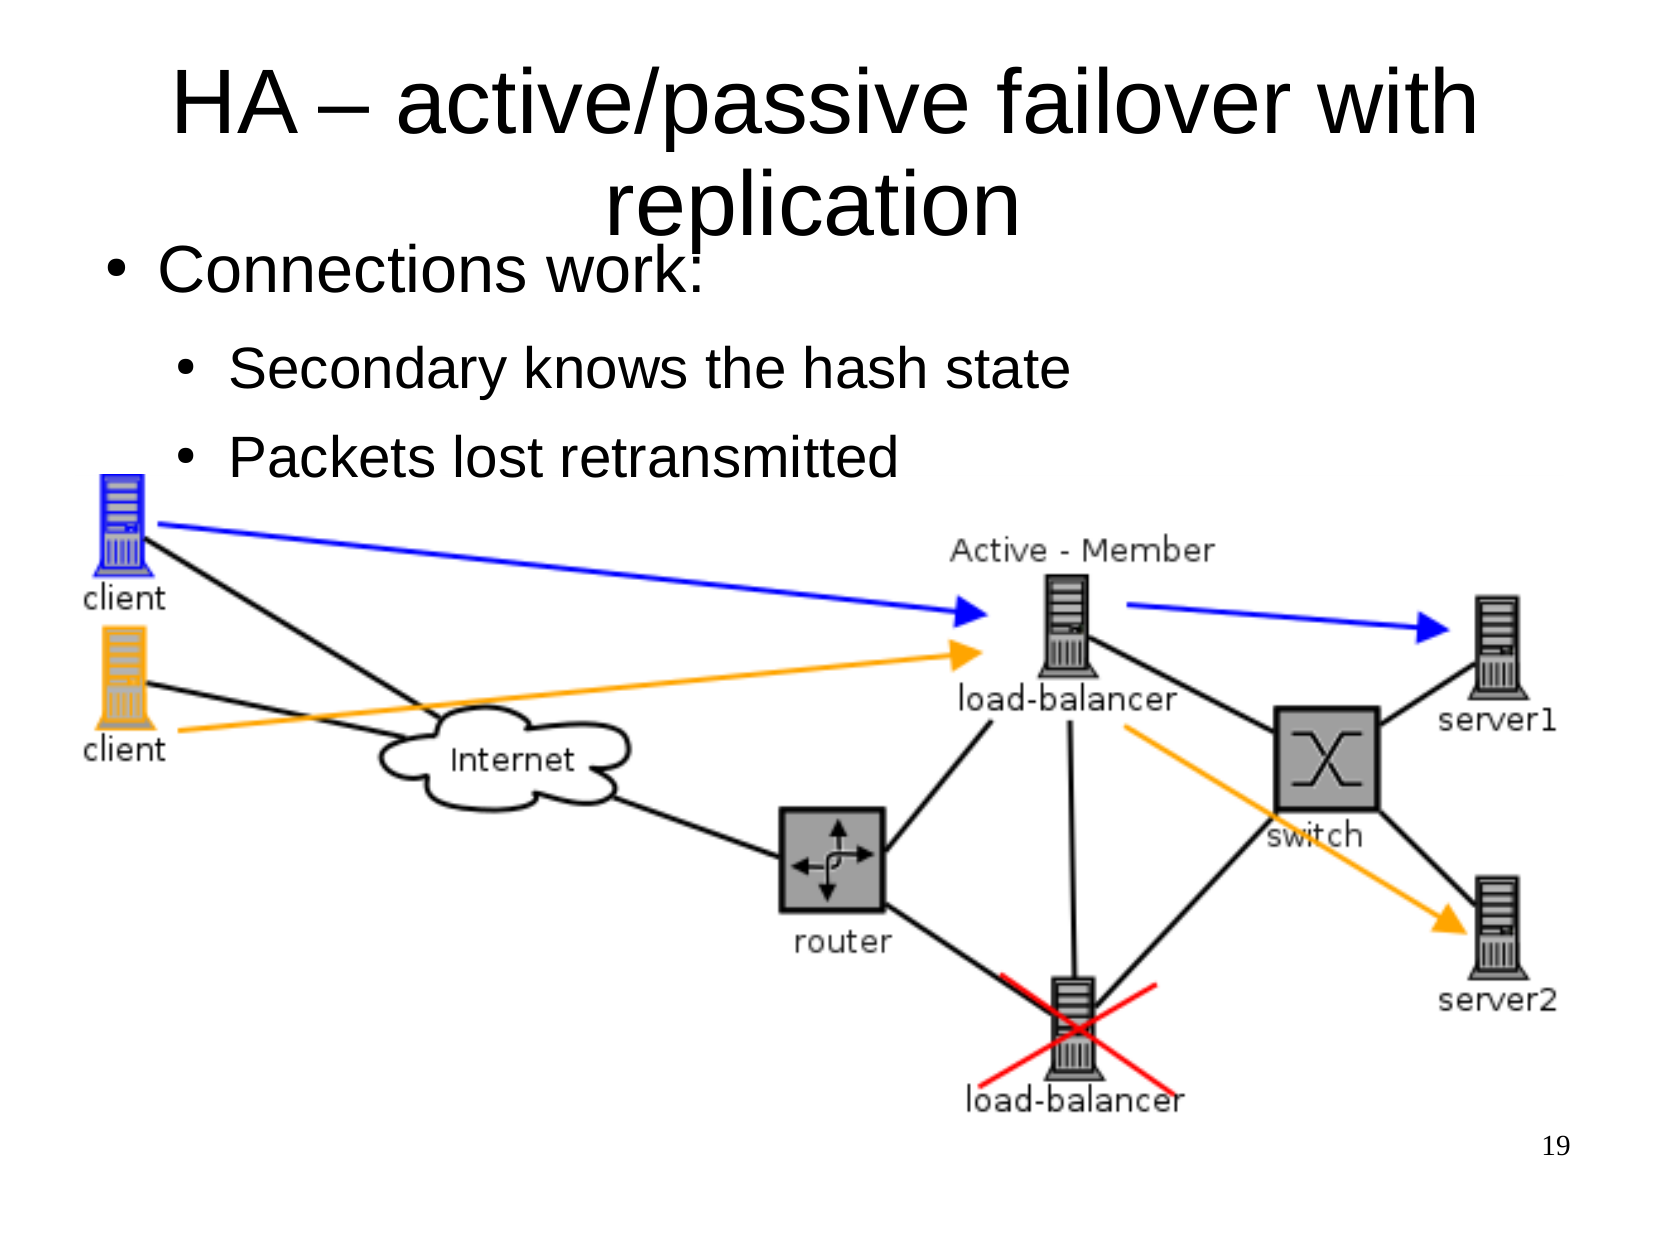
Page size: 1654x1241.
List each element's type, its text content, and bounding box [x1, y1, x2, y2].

title HA – active/passive failover with replication [82, 49, 1571, 257]
picture [75, 474, 1564, 1126]
list Connections work: Secondary knows the hash state Packets lost retransmitted [86, 231, 1576, 1051]
